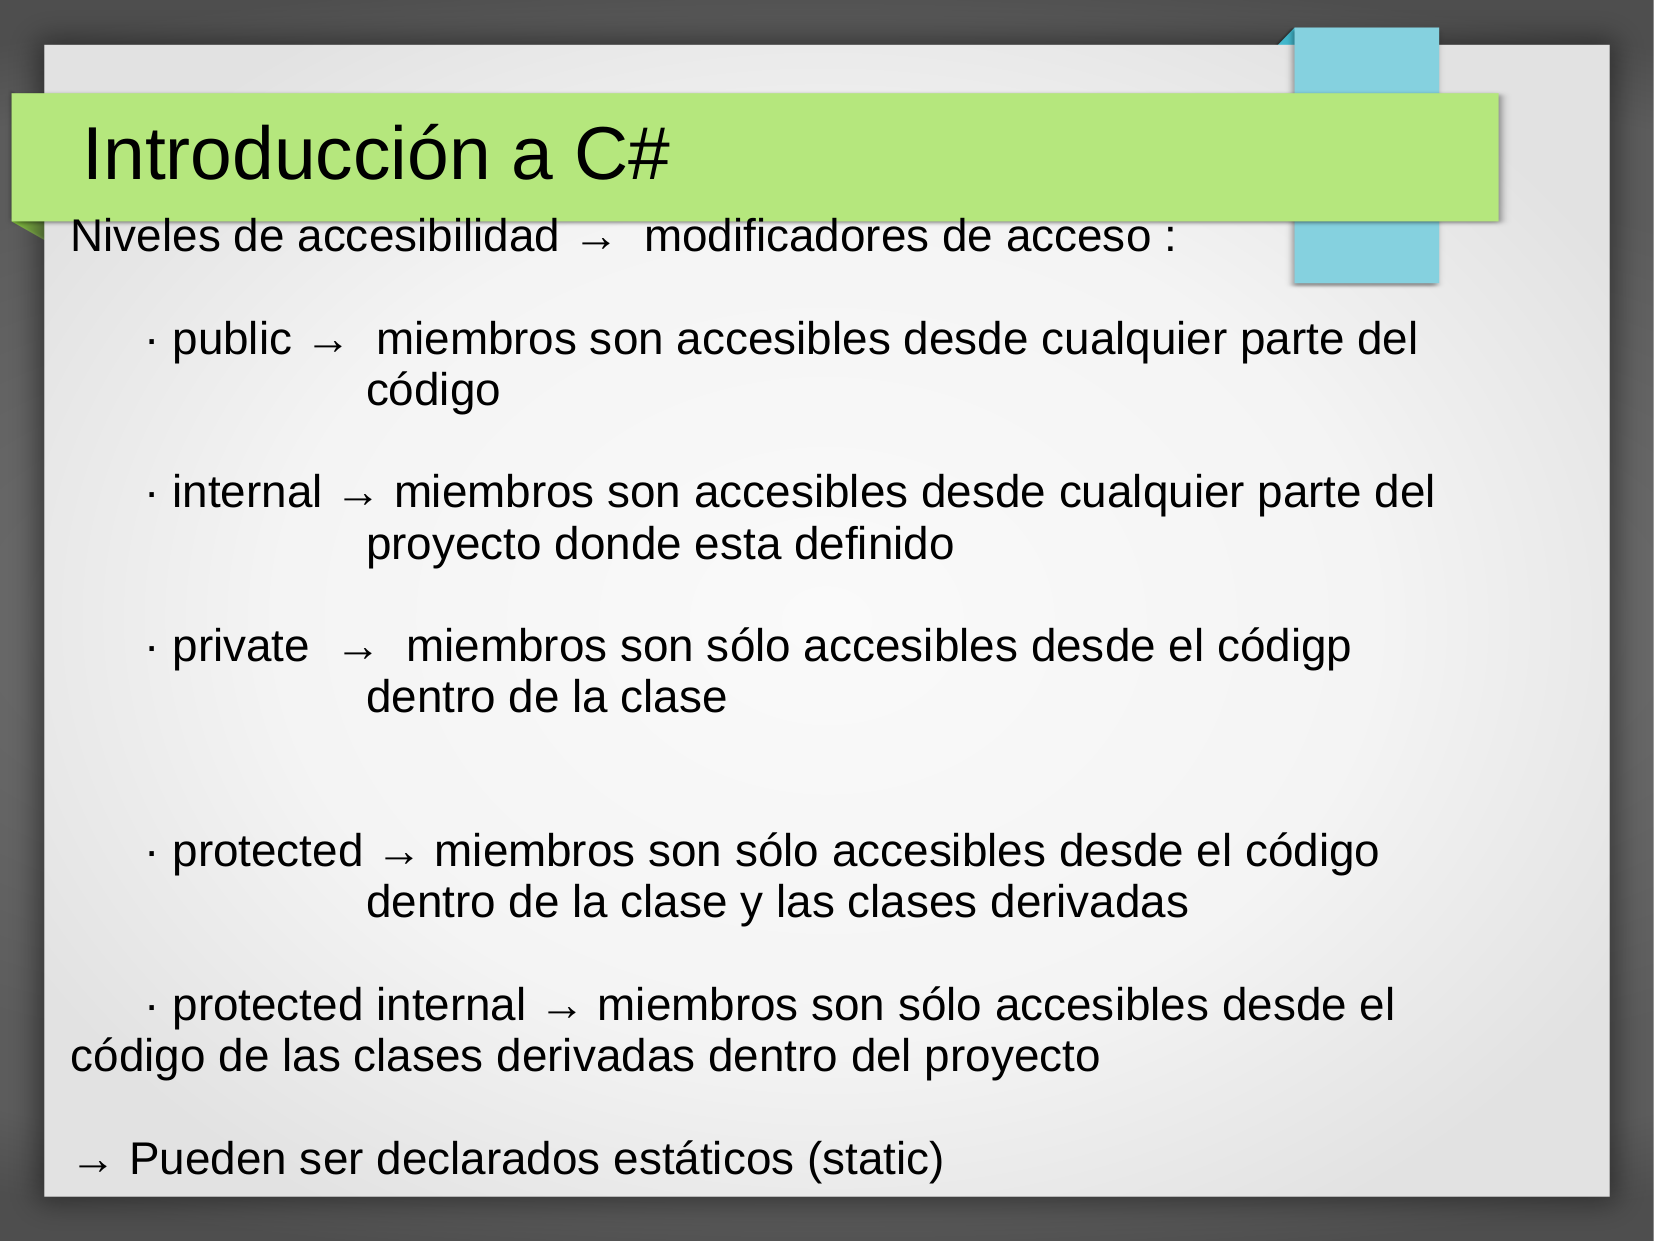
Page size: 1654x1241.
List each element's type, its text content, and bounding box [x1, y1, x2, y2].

text_box Niveles de accesibilidad → modificadores de acceso : · public → miembros son accesibles desde cualquier parte del código · internal → miembros son accesibles desde cualquier parte del proyecto donde esta definido · private → miembros son sólo accesibles desde el códigp dentro de la clase · protected → miembros son sólo accesibles desde el código dentro de la clase y las clases derivadas · protected internal → miembros son sólo accesibles desde el código de las clases derivadas dentro del proyecto → Pueden ser declarados estáticos (static) [70, 210, 1512, 1185]
title Introducción a C# [82, 94, 1264, 210]
picture [0, 0, 1654, 1241]
